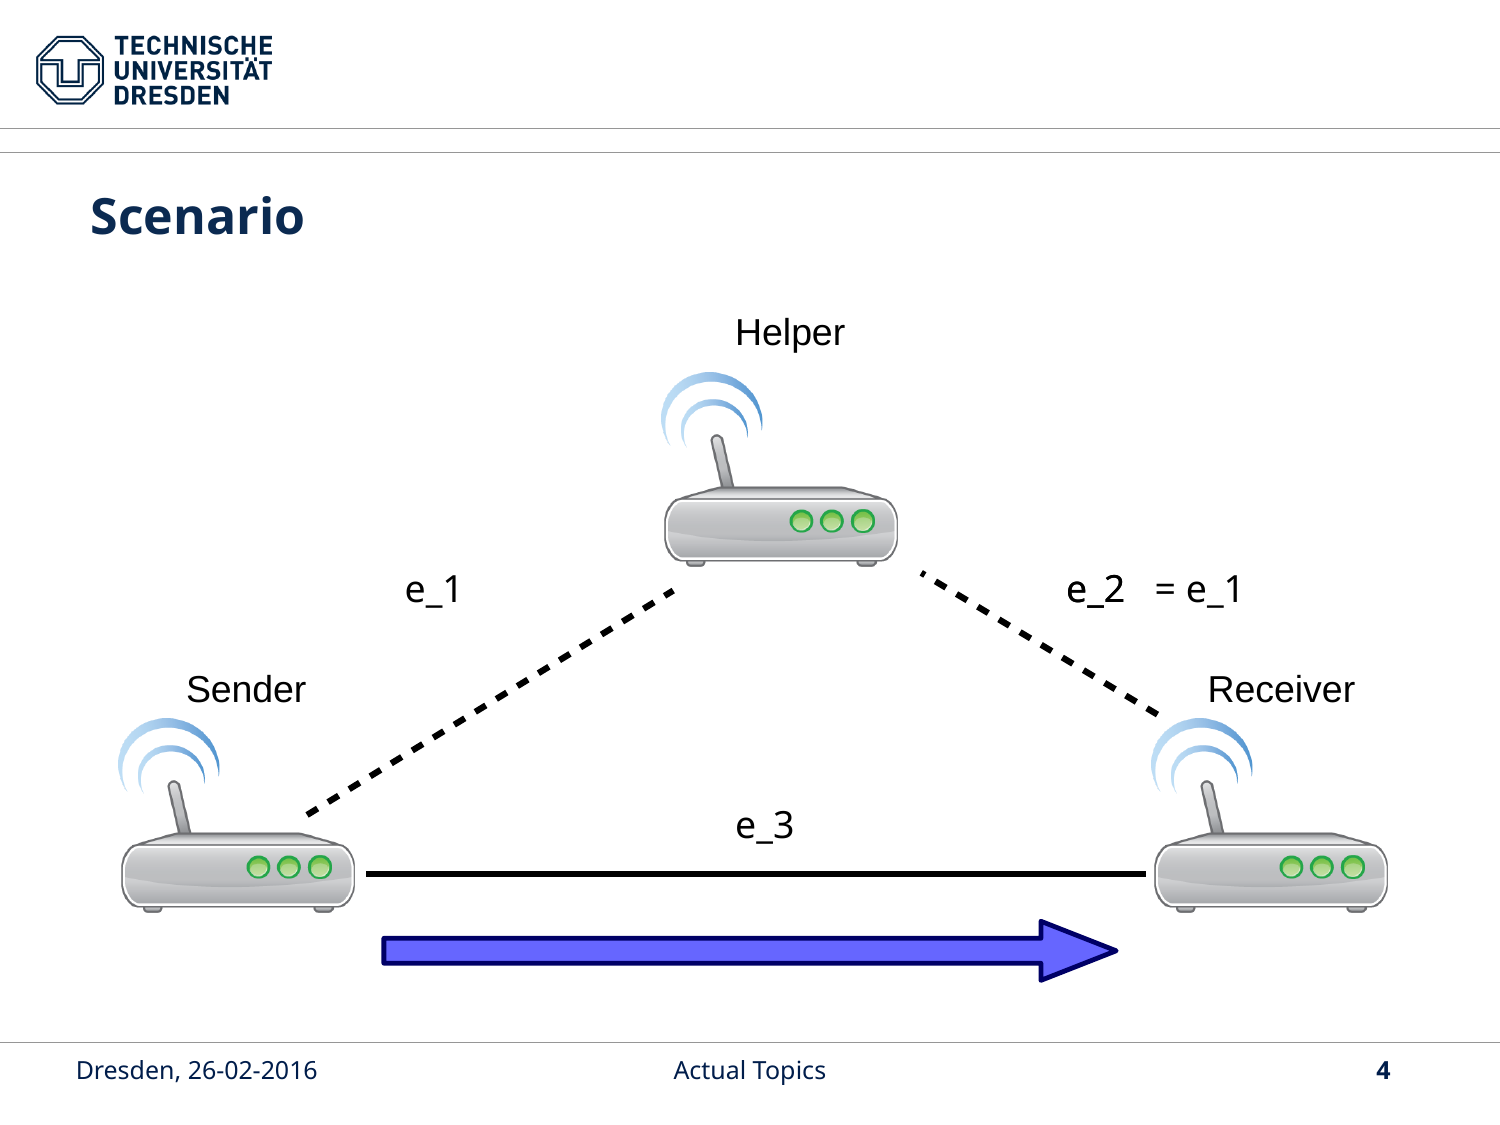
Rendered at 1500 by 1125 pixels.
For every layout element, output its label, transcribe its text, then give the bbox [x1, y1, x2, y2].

text_box e_3 [720, 791, 827, 863]
text_box Receiver [1192, 661, 1382, 718]
text_box Helper [720, 303, 875, 361]
text_box e_1 [389, 555, 520, 626]
text_box e_2 [1051, 555, 1158, 626]
picture [1151, 718, 1388, 913]
text_box Sender [171, 661, 325, 718]
picture [661, 372, 898, 567]
text_box = e_1 [1139, 555, 1312, 661]
text_box [383, 921, 1117, 981]
picture [118, 718, 355, 913]
title Scenario [90, 182, 1410, 246]
picture [35, 35, 272, 105]
